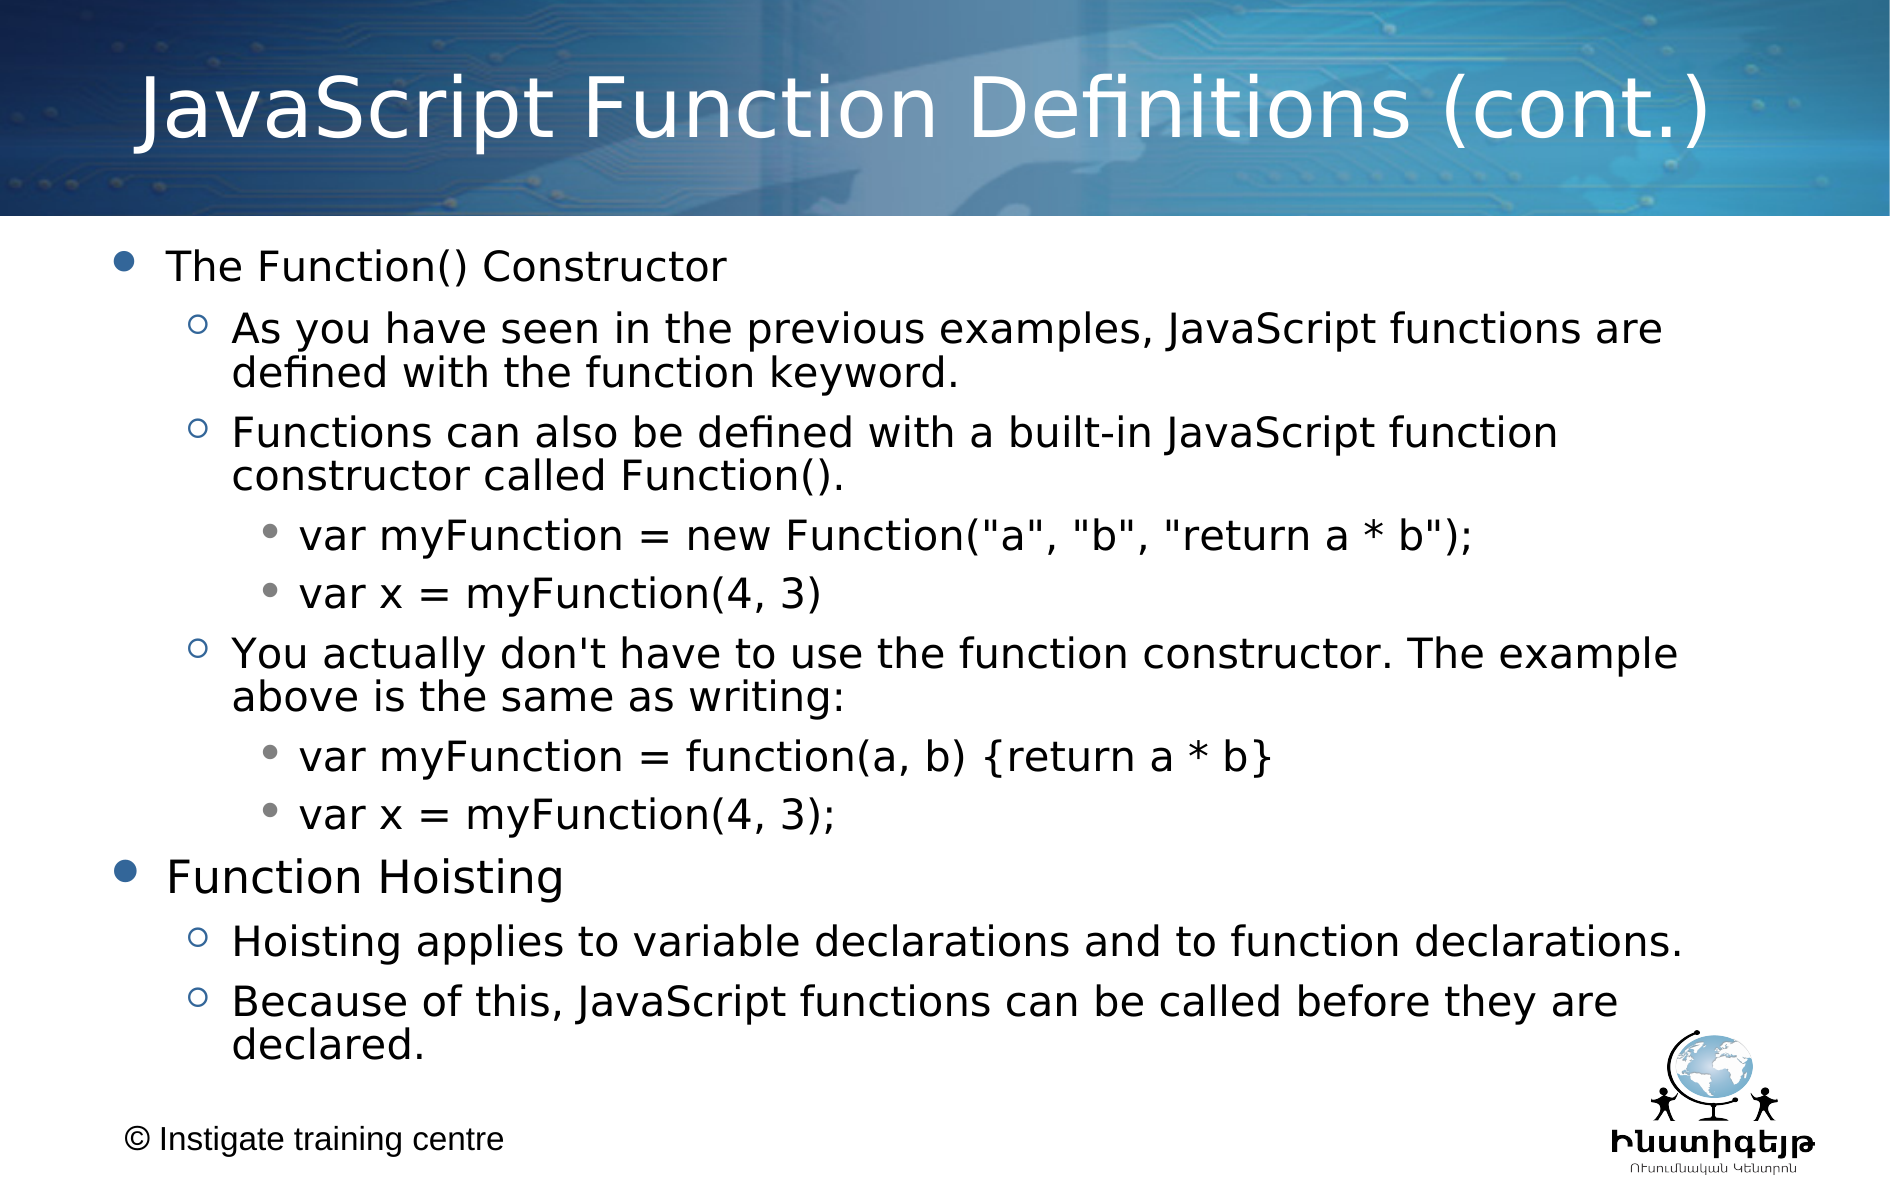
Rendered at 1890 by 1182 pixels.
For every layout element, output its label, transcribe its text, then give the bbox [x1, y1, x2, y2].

list The Function() Constructor As you have seen in the previous examples, JavaScript functions are defined with the function keyword. Functions can also be defined with a built-in JavaScript function constructor called Function(). var myFunction = new Function("a", "b", "return a * b"); var x = myFunction(4, 3) You actually don't have to use the function constructor. The example above is the same as writing: var myFunction = function(a, b) {return a * b} var x = myFunction(4, 3); Function Hoisting Hoisting applies to variable declarations and to function declarations. Because of this, JavaScript functions can be called before they are declared. [110, 247, 1801, 274]
text_box JavaScript Function Definitions (cont.) [138, 82, 1801, 91]
picture [1612, 1030, 1815, 1175]
picture [0, 0, 1890, 216]
